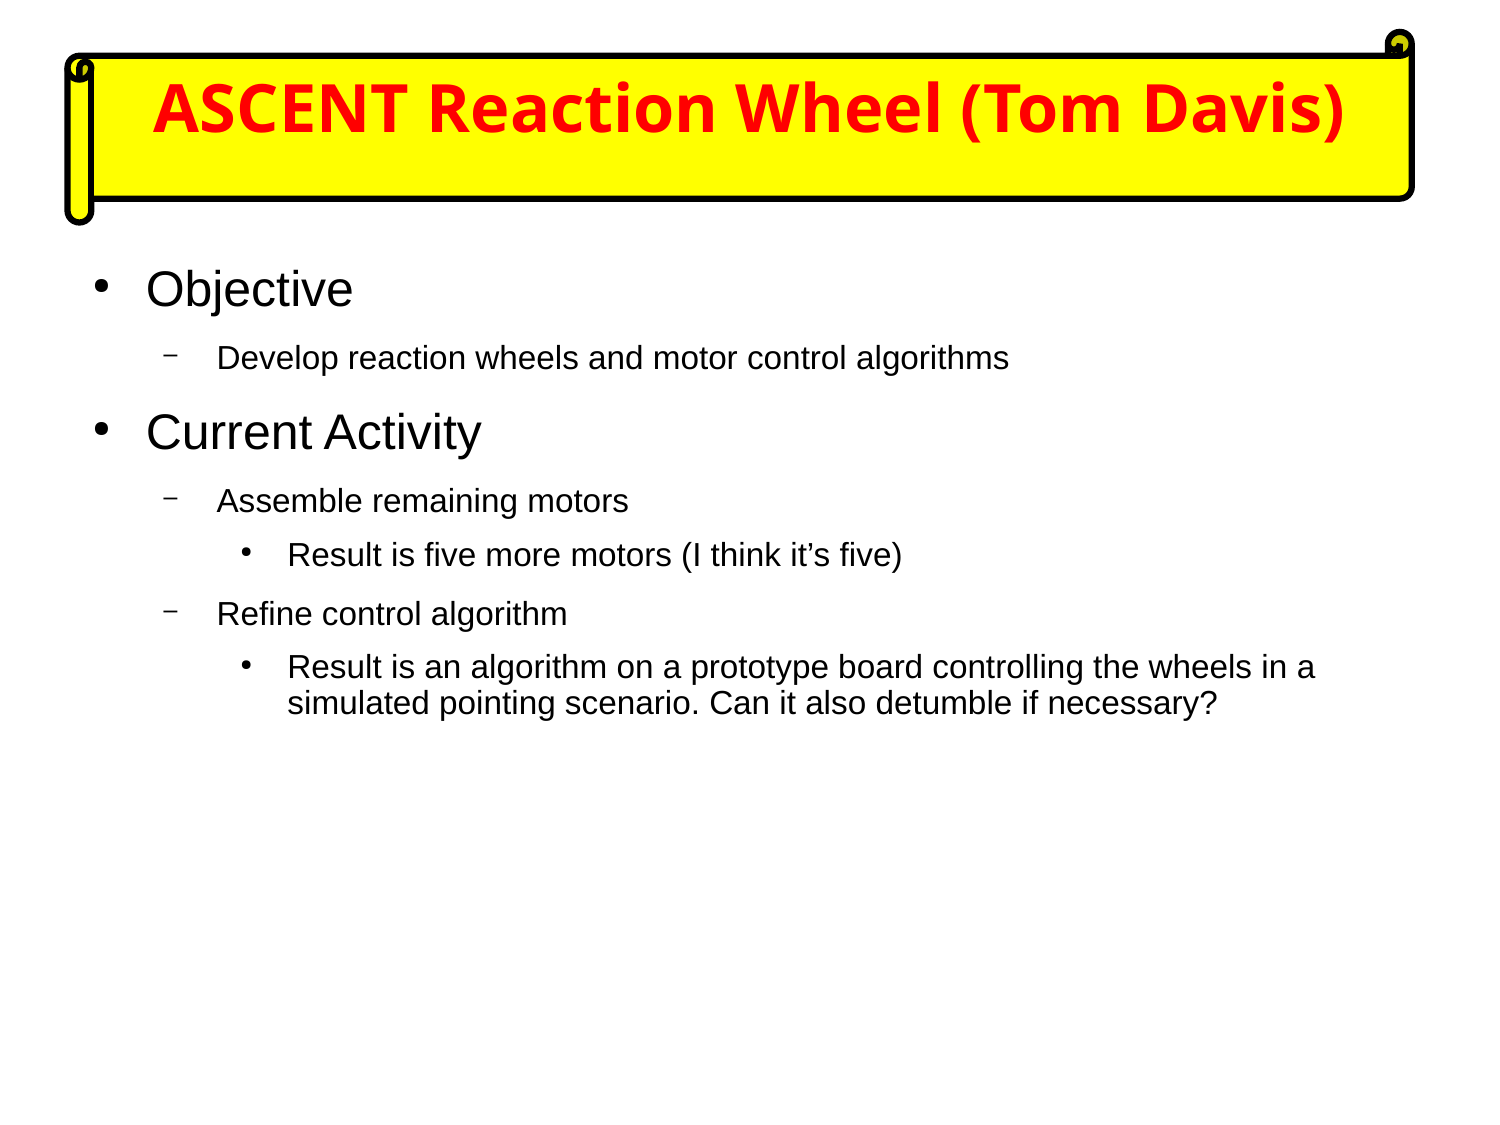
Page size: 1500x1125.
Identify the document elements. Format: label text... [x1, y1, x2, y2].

text_box [67, 154, 1412, 223]
text_box [72, 31, 1412, 58]
text_box ASCENT Reaction Wheel (Tom Davis) [0, 58, 1500, 154]
list Objective Develop reaction wheels and motor control algorithms Current Activity Assemble remaining motors Result is five more motors (I think it’s five) Refine control algorithm Result is an algorithm on a prototype board controlling the wheels in a simulated pointing scenario. Can it also detumble if necessary? [75, 263, 1425, 916]
